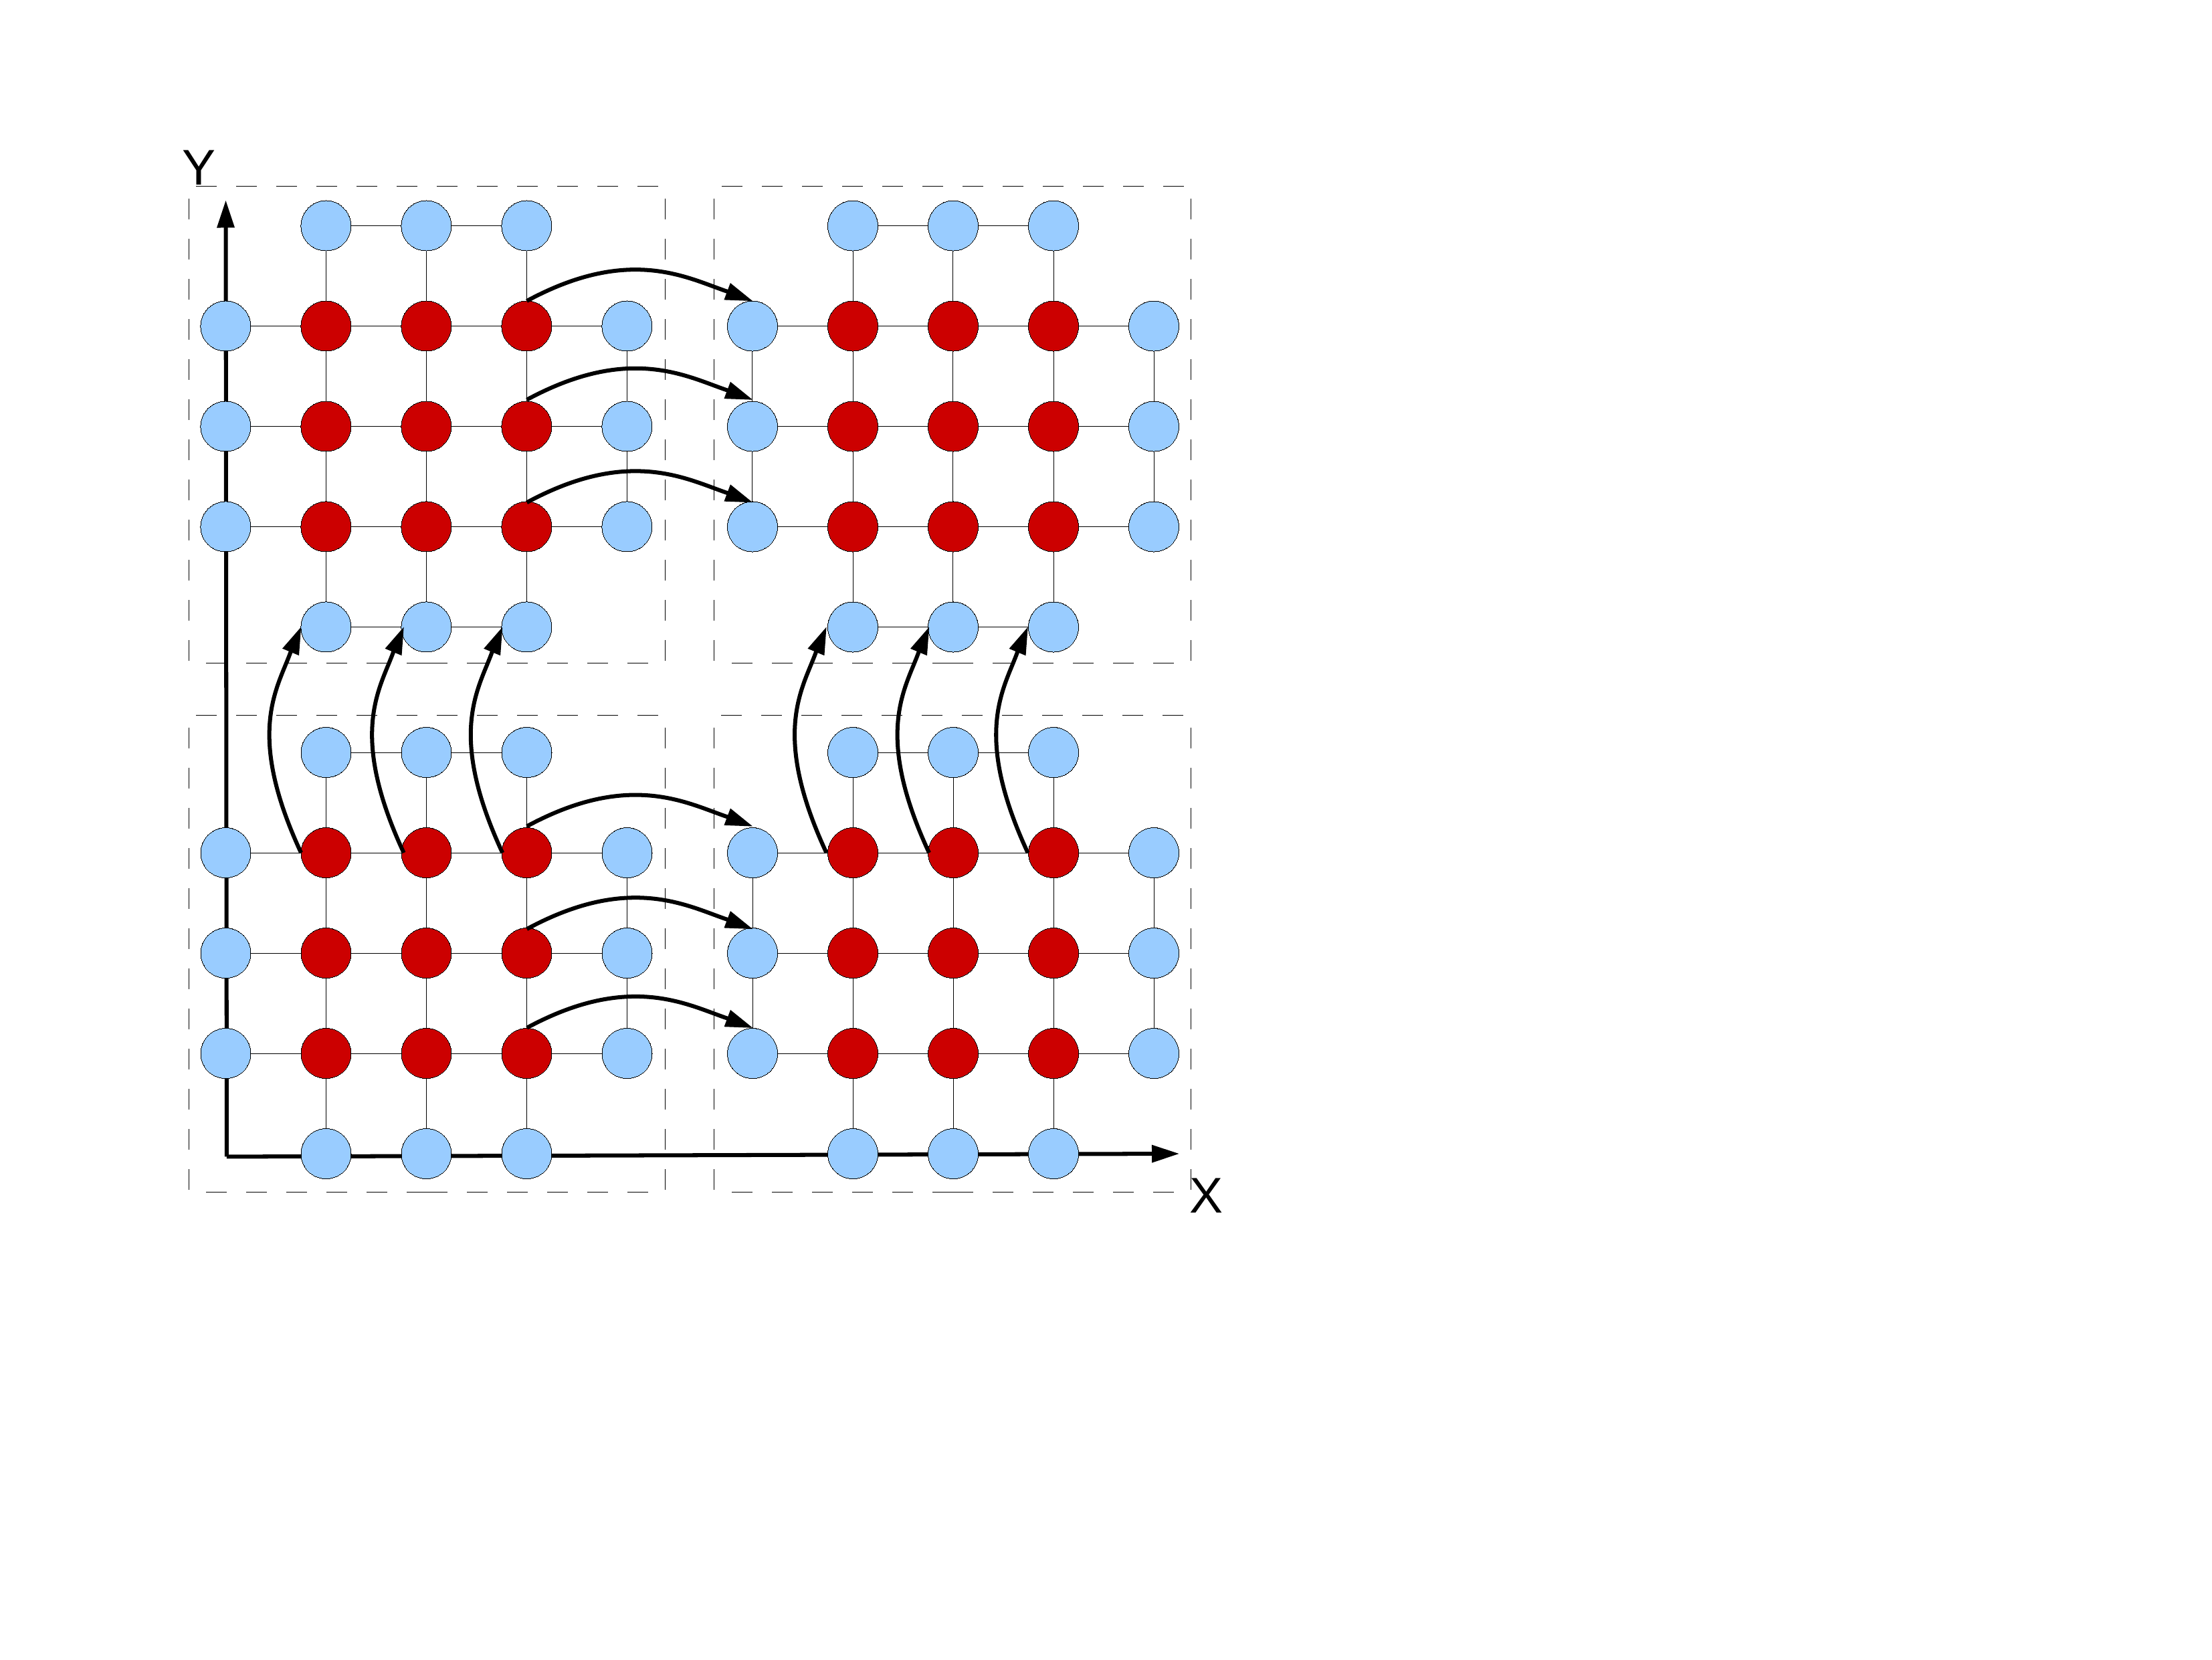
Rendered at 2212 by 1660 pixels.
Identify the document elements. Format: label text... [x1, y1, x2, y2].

text_box [827, 401, 878, 452]
text_box [1028, 1128, 1079, 1179]
text_box [1128, 1028, 1179, 1079]
text_box [1028, 827, 1079, 878]
text_box [827, 1028, 878, 1079]
text_box [928, 827, 979, 878]
text_box [502, 1028, 552, 1079]
text_box [401, 200, 451, 251]
text_box [1028, 301, 1079, 352]
text_box [501, 300, 552, 351]
text_box [928, 601, 979, 653]
text_box [200, 501, 251, 552]
text_box [601, 501, 652, 552]
text_box [1128, 501, 1179, 552]
text_box [401, 300, 451, 351]
text_box [727, 827, 778, 878]
text_box [1028, 1028, 1079, 1079]
text_box [300, 501, 351, 552]
text_box [200, 300, 251, 351]
text_box [301, 1028, 352, 1079]
text_box [1028, 401, 1079, 452]
text_box [827, 201, 878, 251]
text_box [201, 928, 252, 978]
text_box [1028, 201, 1079, 251]
text_box [301, 827, 352, 878]
text_box [928, 1128, 979, 1179]
text_box [1128, 301, 1179, 352]
text_box [601, 401, 652, 451]
text_box [301, 727, 352, 778]
text_box [301, 1128, 352, 1179]
text_box [928, 727, 979, 778]
text_box [300, 601, 351, 652]
text_box [300, 401, 351, 451]
text_box [1028, 928, 1079, 978]
text_box [727, 401, 778, 452]
text_box [501, 200, 552, 251]
text_box [928, 501, 979, 552]
text_box [827, 1128, 878, 1179]
text_box [401, 1028, 452, 1079]
text_box [827, 301, 878, 352]
text_box [1028, 601, 1079, 653]
text_box [401, 727, 452, 778]
text_box [827, 501, 878, 552]
text_box [602, 928, 653, 978]
text_box [300, 300, 351, 351]
text_box [928, 201, 979, 251]
text_box [1028, 501, 1079, 552]
text_box [602, 827, 653, 878]
text_box [300, 200, 351, 251]
text_box [1128, 401, 1179, 452]
text_box [501, 501, 552, 552]
text_box [401, 1128, 452, 1179]
text_box [501, 401, 552, 451]
text_box [401, 501, 451, 552]
text_box [401, 928, 452, 978]
text_box X [1179, 1162, 1233, 1229]
text_box [928, 1028, 979, 1079]
text_box [1128, 827, 1179, 878]
text_box [727, 501, 778, 552]
text_box [201, 1028, 252, 1079]
text_box [827, 727, 878, 778]
text_box [502, 928, 552, 978]
text_box [401, 601, 451, 652]
text_box [827, 928, 878, 978]
text_box [200, 401, 251, 451]
text_box [1028, 727, 1079, 778]
text_box [502, 1128, 552, 1179]
text_box [928, 401, 979, 452]
text_box [727, 928, 778, 978]
text_box [727, 1028, 778, 1079]
text_box [401, 827, 452, 878]
text_box [502, 727, 552, 778]
text_box [602, 1028, 653, 1079]
text_box [201, 827, 252, 878]
text_box [501, 601, 552, 652]
text_box [401, 401, 451, 451]
text_box [1128, 928, 1179, 978]
text_box [301, 928, 352, 978]
text_box [827, 601, 878, 653]
text_box [601, 300, 652, 351]
text_box [727, 301, 778, 352]
text_box Y [172, 134, 226, 201]
text_box [827, 827, 878, 878]
text_box [502, 827, 552, 878]
text_box [928, 928, 979, 978]
text_box [928, 301, 979, 352]
